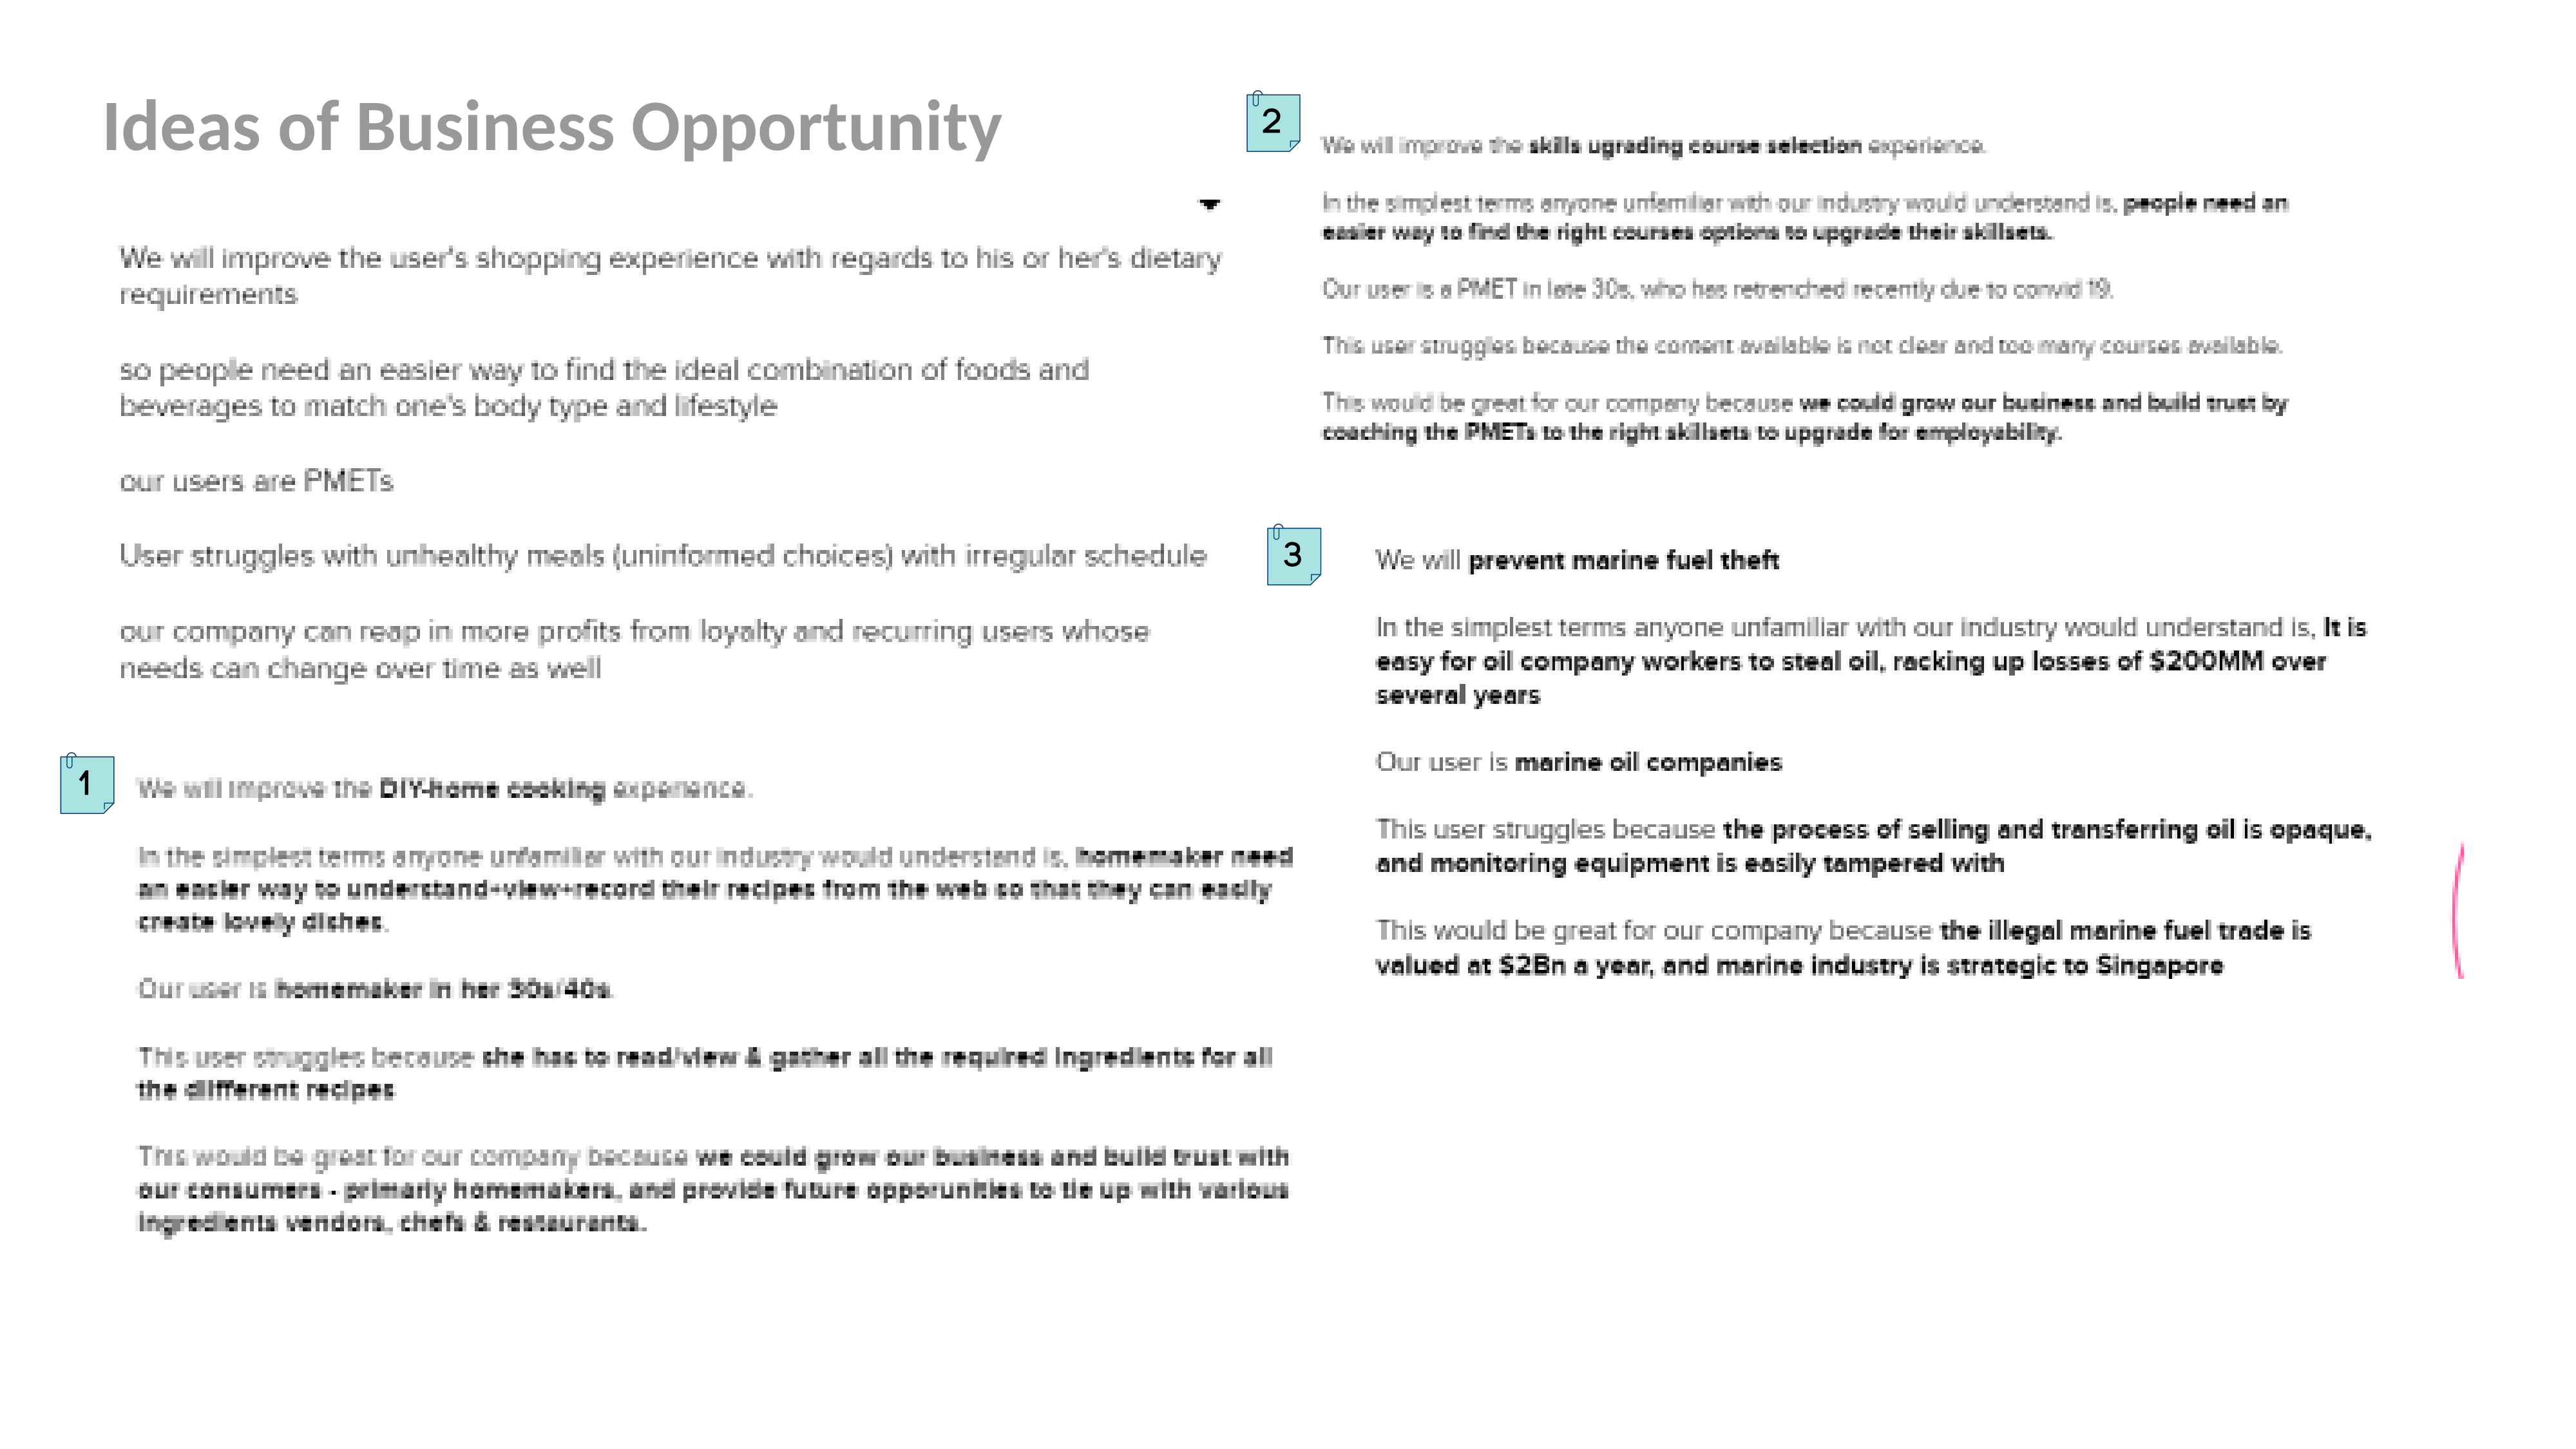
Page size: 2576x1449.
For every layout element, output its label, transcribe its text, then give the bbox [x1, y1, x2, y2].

picture [92, 200, 1337, 695]
text_box Ideas of Business Opportunity [92, 73, 1014, 200]
picture [1217, 73, 2300, 482]
picture [1353, 536, 2464, 979]
picture [31, 735, 1313, 1260]
